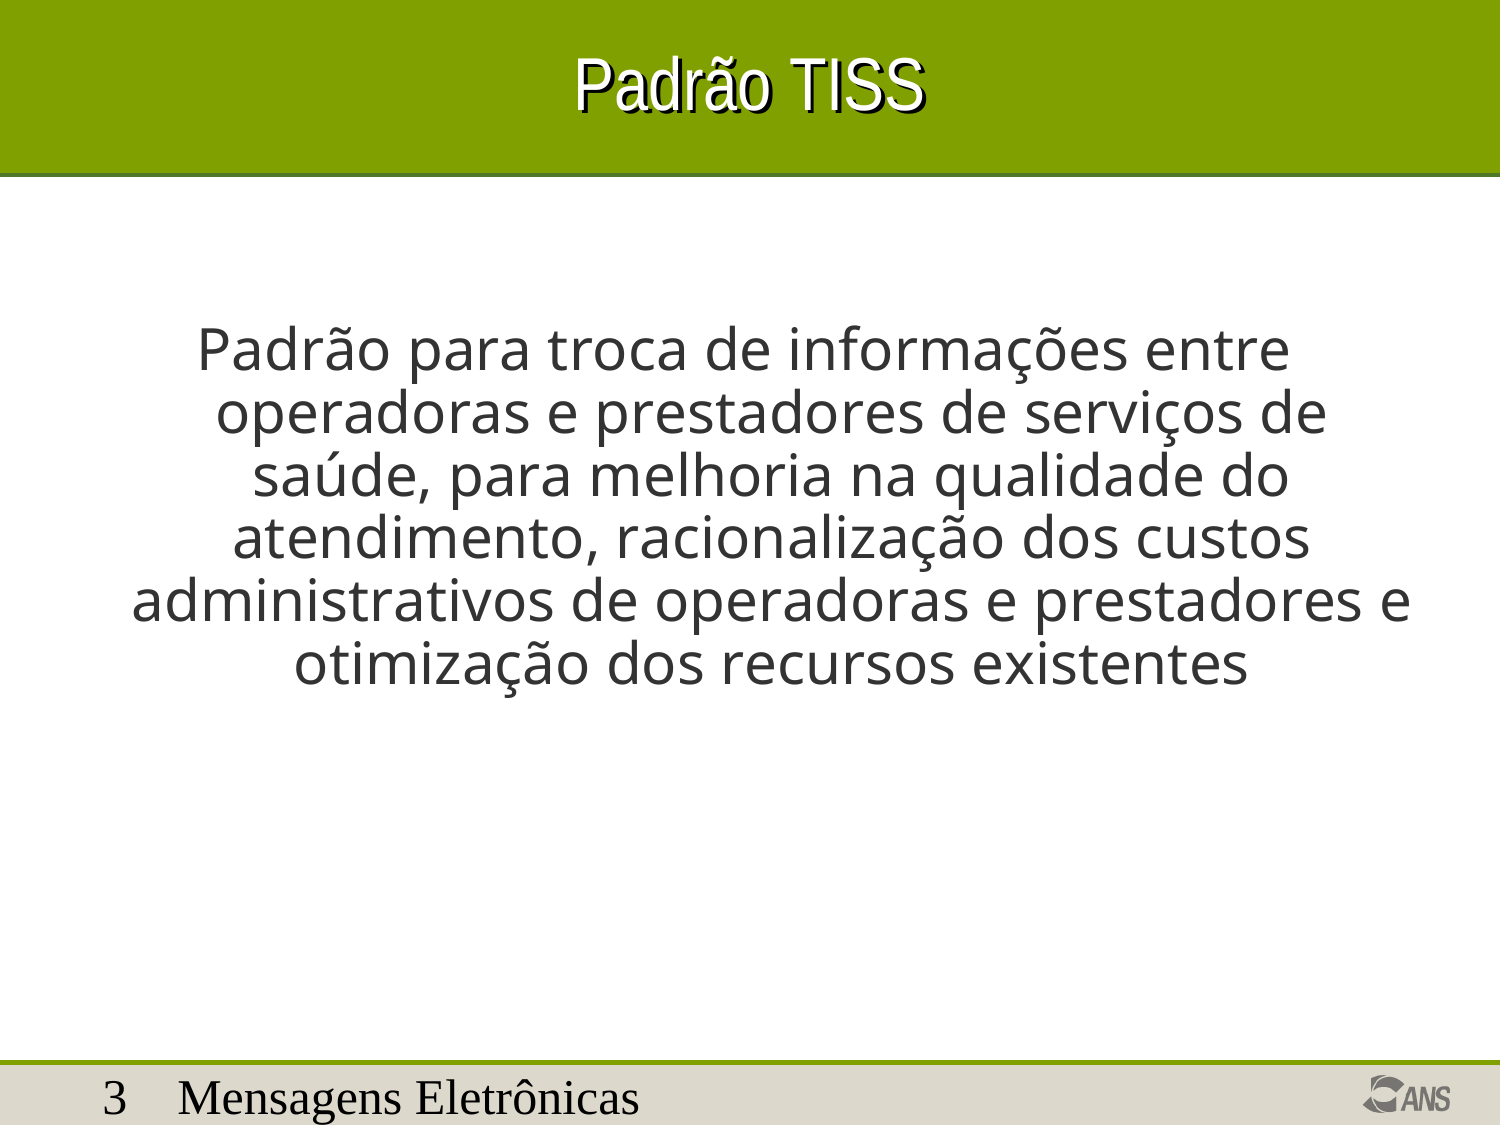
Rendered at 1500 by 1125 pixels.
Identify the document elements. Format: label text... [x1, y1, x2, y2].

picture [1362, 1075, 1450, 1113]
list Padrão para troca de informações entre operadoras e prestadores de serviços de saúde, para melhoria na qualidade do atendimento, racionalização dos custos administrativos de operadoras e prestadores e otimização dos recursos existentes [49, 312, 1438, 838]
title Padrão TISS [24, 10, 1475, 161]
